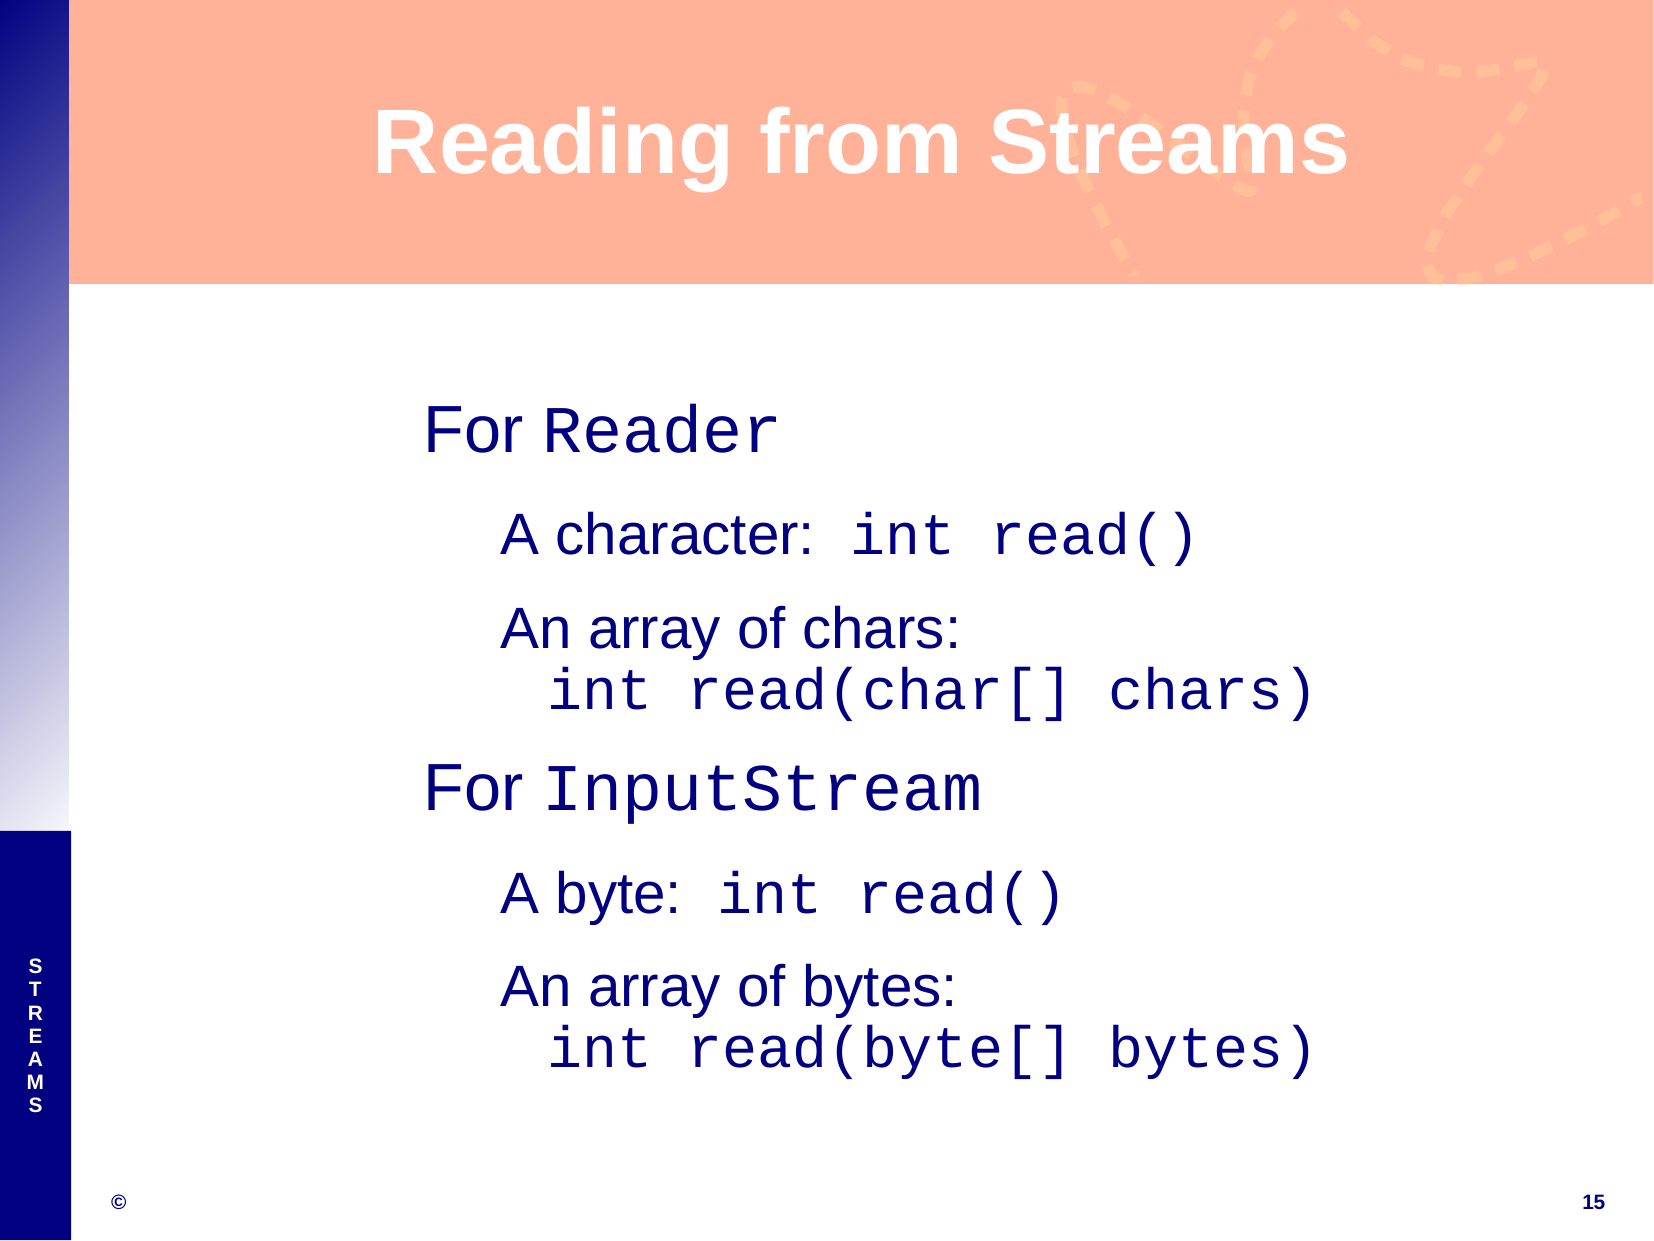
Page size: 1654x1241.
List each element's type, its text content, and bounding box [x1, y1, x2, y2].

title Reading from Streams [70, 37, 1654, 246]
text_box S T R E A M S [0, 831, 71, 1241]
list For Reader A character: int read() An array of chars: int read(char[] chars) For InputStream A byte: int read() An array of bytes: int read(byte[] bytes) [406, 392, 1319, 1086]
